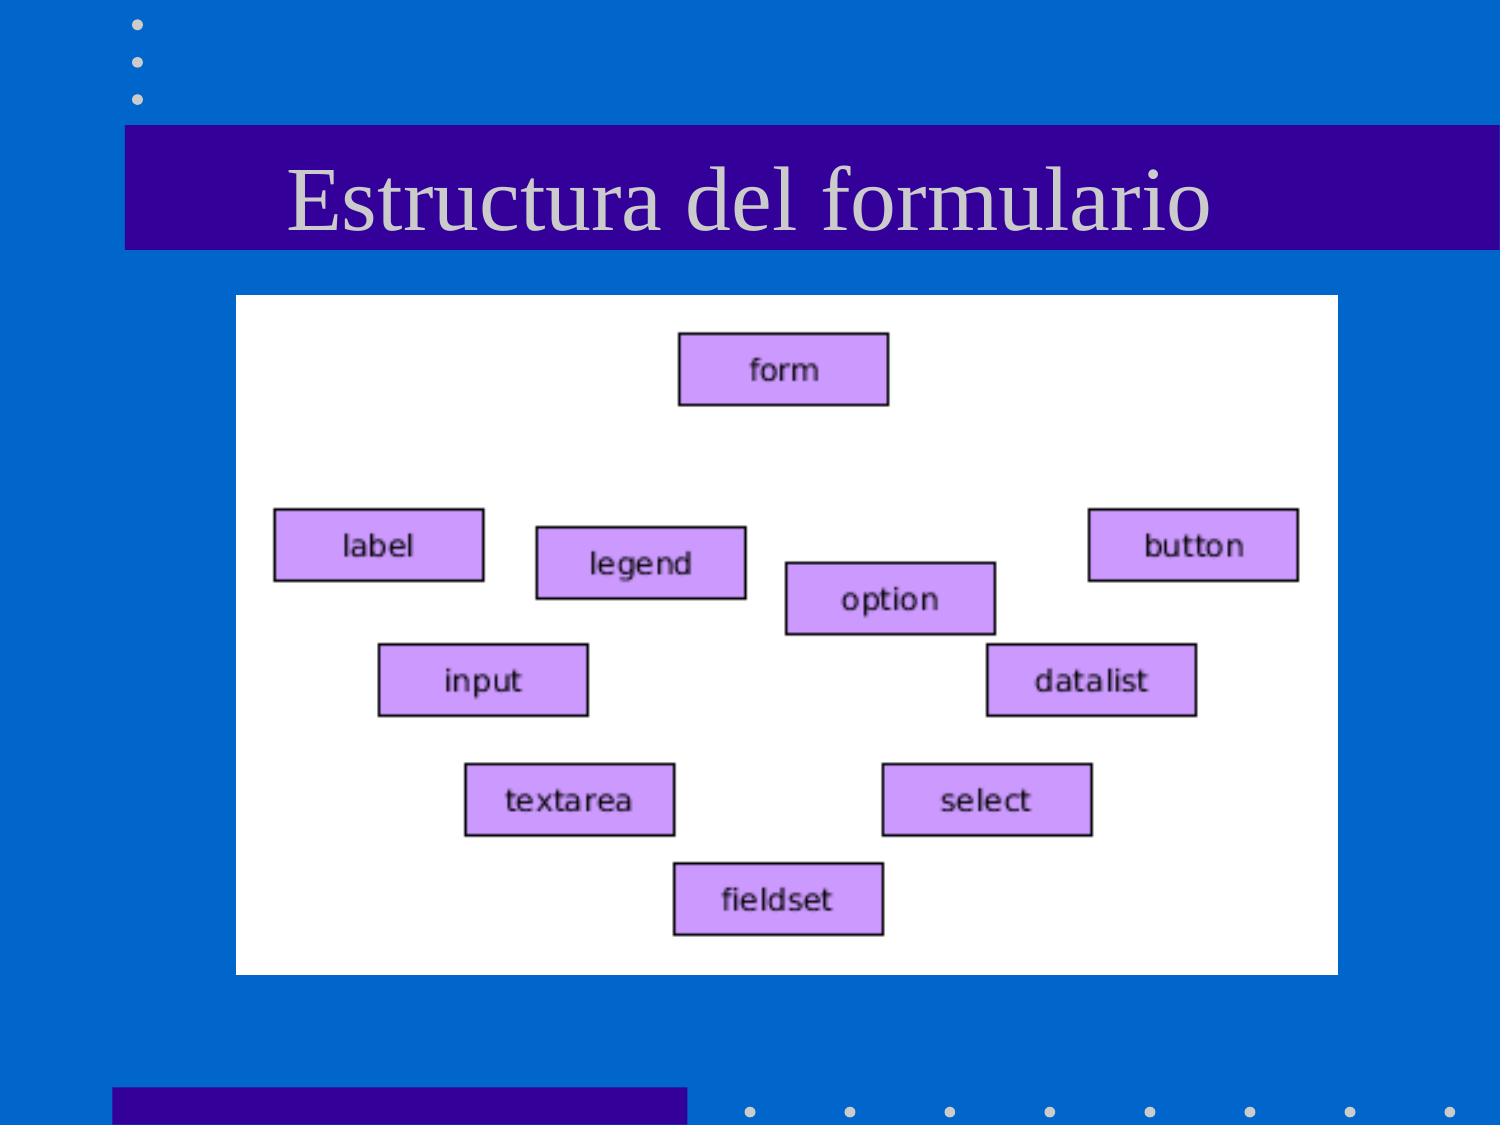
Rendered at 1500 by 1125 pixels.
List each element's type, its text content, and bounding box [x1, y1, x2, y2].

title Estructura del formulario [112, 99, 1388, 288]
picture [236, 295, 1338, 975]
